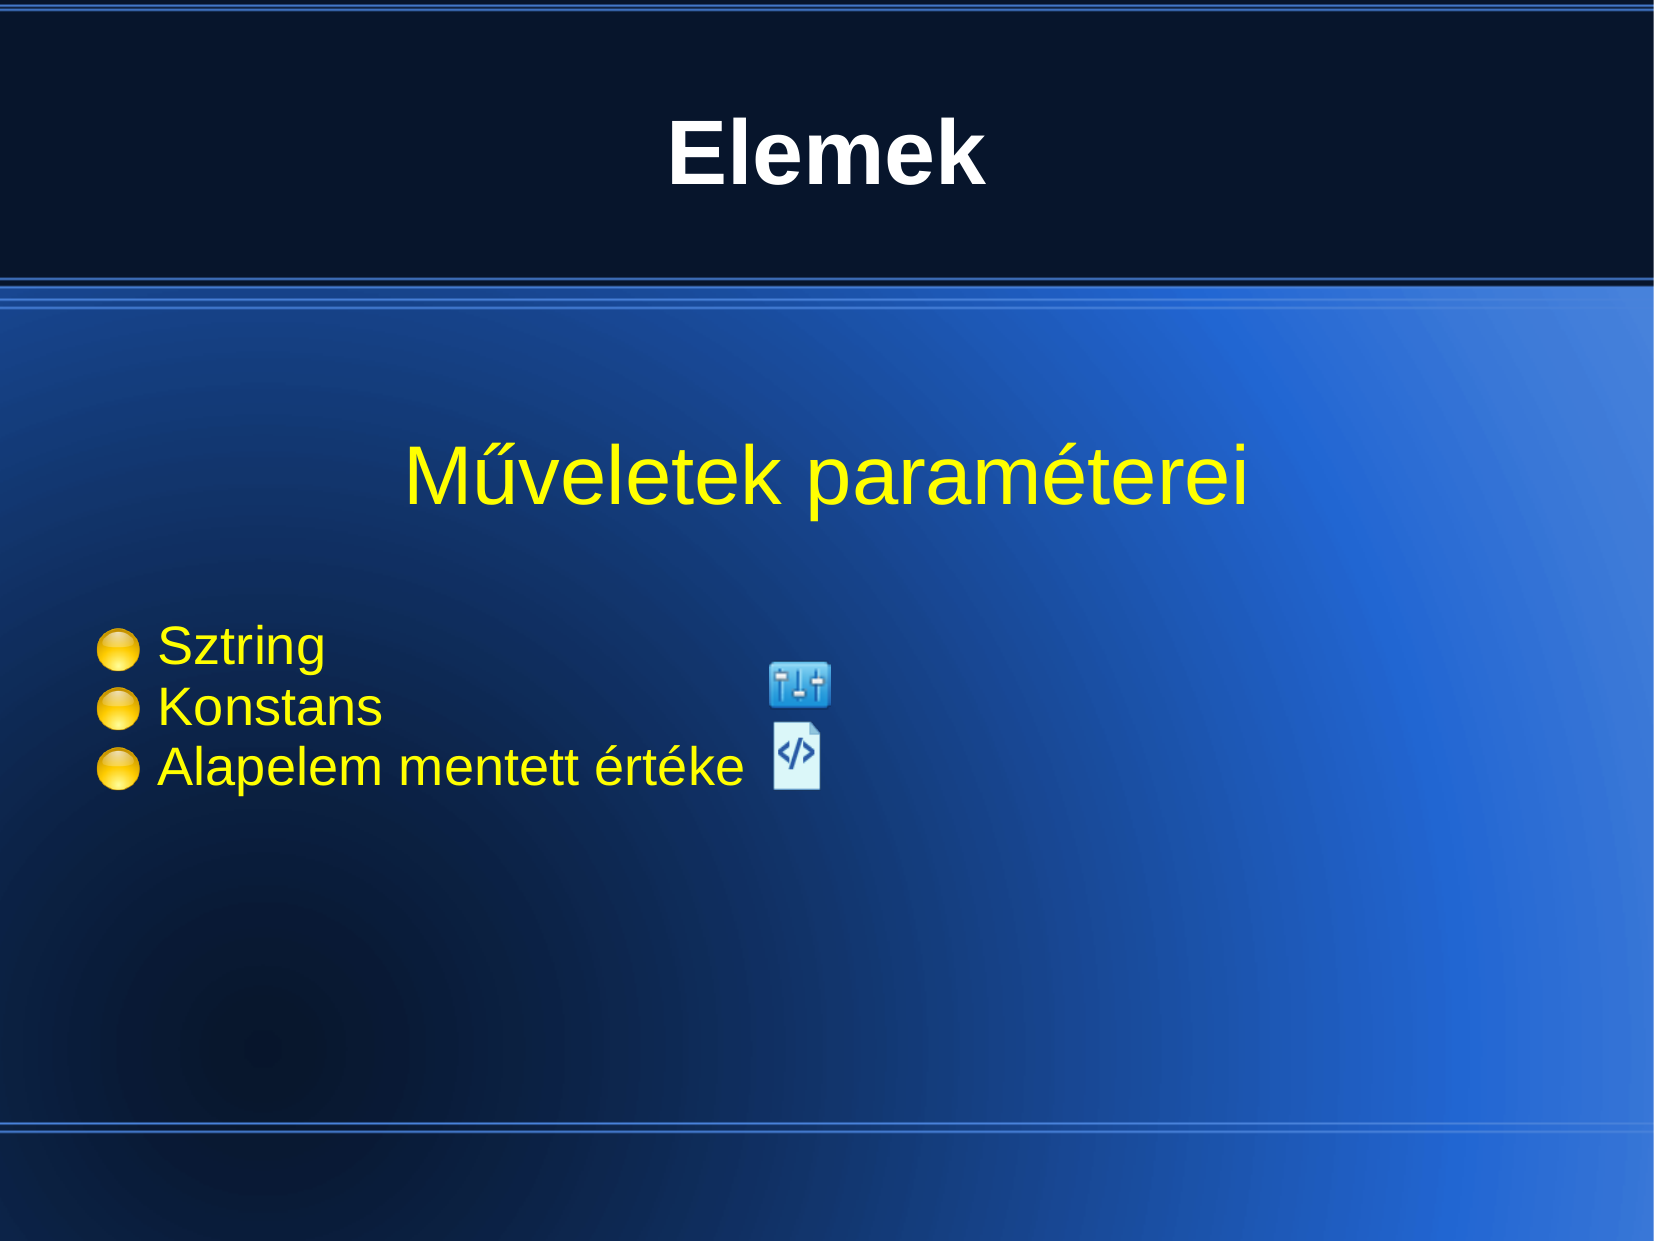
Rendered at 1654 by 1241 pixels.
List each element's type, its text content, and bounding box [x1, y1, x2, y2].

picture [0, 0, 1654, 1241]
subtitle Műveletek paraméterei Sztring Konstans Alapelem mentett értéke [82, 355, 1571, 1058]
title Elemek [82, 49, 1571, 257]
